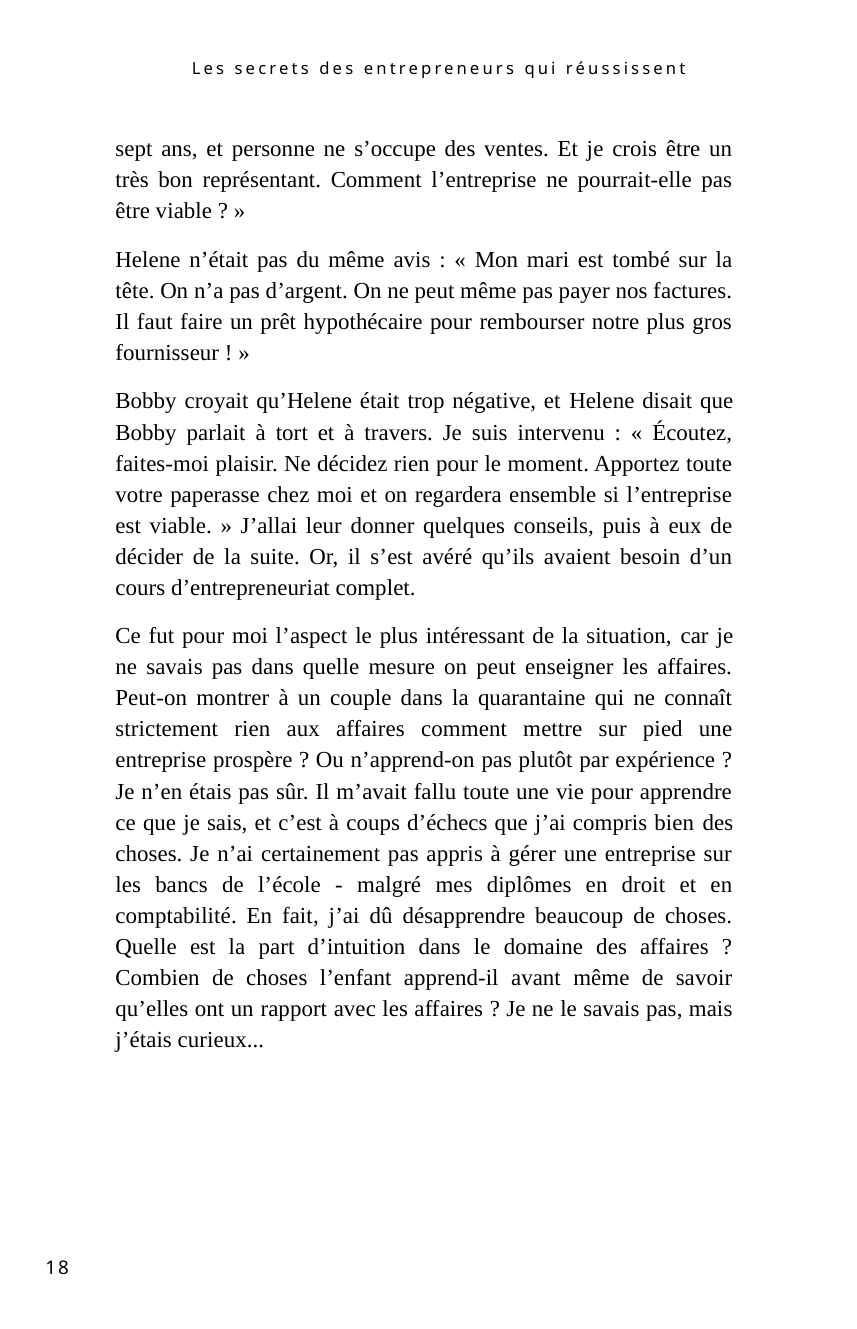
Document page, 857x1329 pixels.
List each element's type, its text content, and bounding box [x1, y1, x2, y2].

text_box 18 [45, 1256, 74, 1277]
text_box Les secrets des entrepreneurs qui réussissent [192, 57, 654, 84]
text_box sept ans, et personne ne s’occupe des ventes. Et je crois être un très bon représentant. Comment l’entreprise ne pourrait-elle pas être viable ? » Helene n’était pas du même avis : « Mon mari est tombé sur la tête. On n’a pas d’argent. On ne peut même pas payer nos factures. Il faut faire un prêt hypothécaire pour rembourser notre plus gros fournisseur ! » Bobby croyait qu’Helene était trop négative, et Helene disait que Bobby parlait à tort et à travers. Je suis intervenu : « Écoutez, faites-moi plaisir. Ne décidez rien pour le moment. Apportez toute votre paperasse chez moi et on regardera ensemble si l’entreprise est viable. » J’allai leur donner quelques conseils, puis à eux de décider de la suite. Or, il s’est avéré qu’ils avaient besoin d’un cours d’entrepreneuriat complet. Ce fut pour moi l’aspect le plus intéressant de la situation, car je ne savais pas dans quelle mesure on peut enseigner les affaires. Peut-on montrer à un couple dans la quarantaine qui ne connaît strictement rien aux affaires comment mettre sur pied une entreprise prospère ? Ou n’apprend-on pas plutôt par expérience ? Je n’en étais pas sûr. Il m’avait fallu toute une vie pour apprendre ce que je sais, et c’est à coups d’échecs que j’ai compris bien des choses. Je n’ai certainement pas appris à gérer une entreprise sur les bancs de l’école - malgré mes diplômes en droit et en comptabilité. En fait, j’ai dû désapprendre beaucoup de choses. Quelle est la part d’intuition dans le domaine des affaires ? Combien de choses l’enfant apprend-il avant même de savoir qu’elles ont un rapport avec les affaires ? Je ne le savais pas, mais j’étais curieux... [115, 130, 734, 1095]
